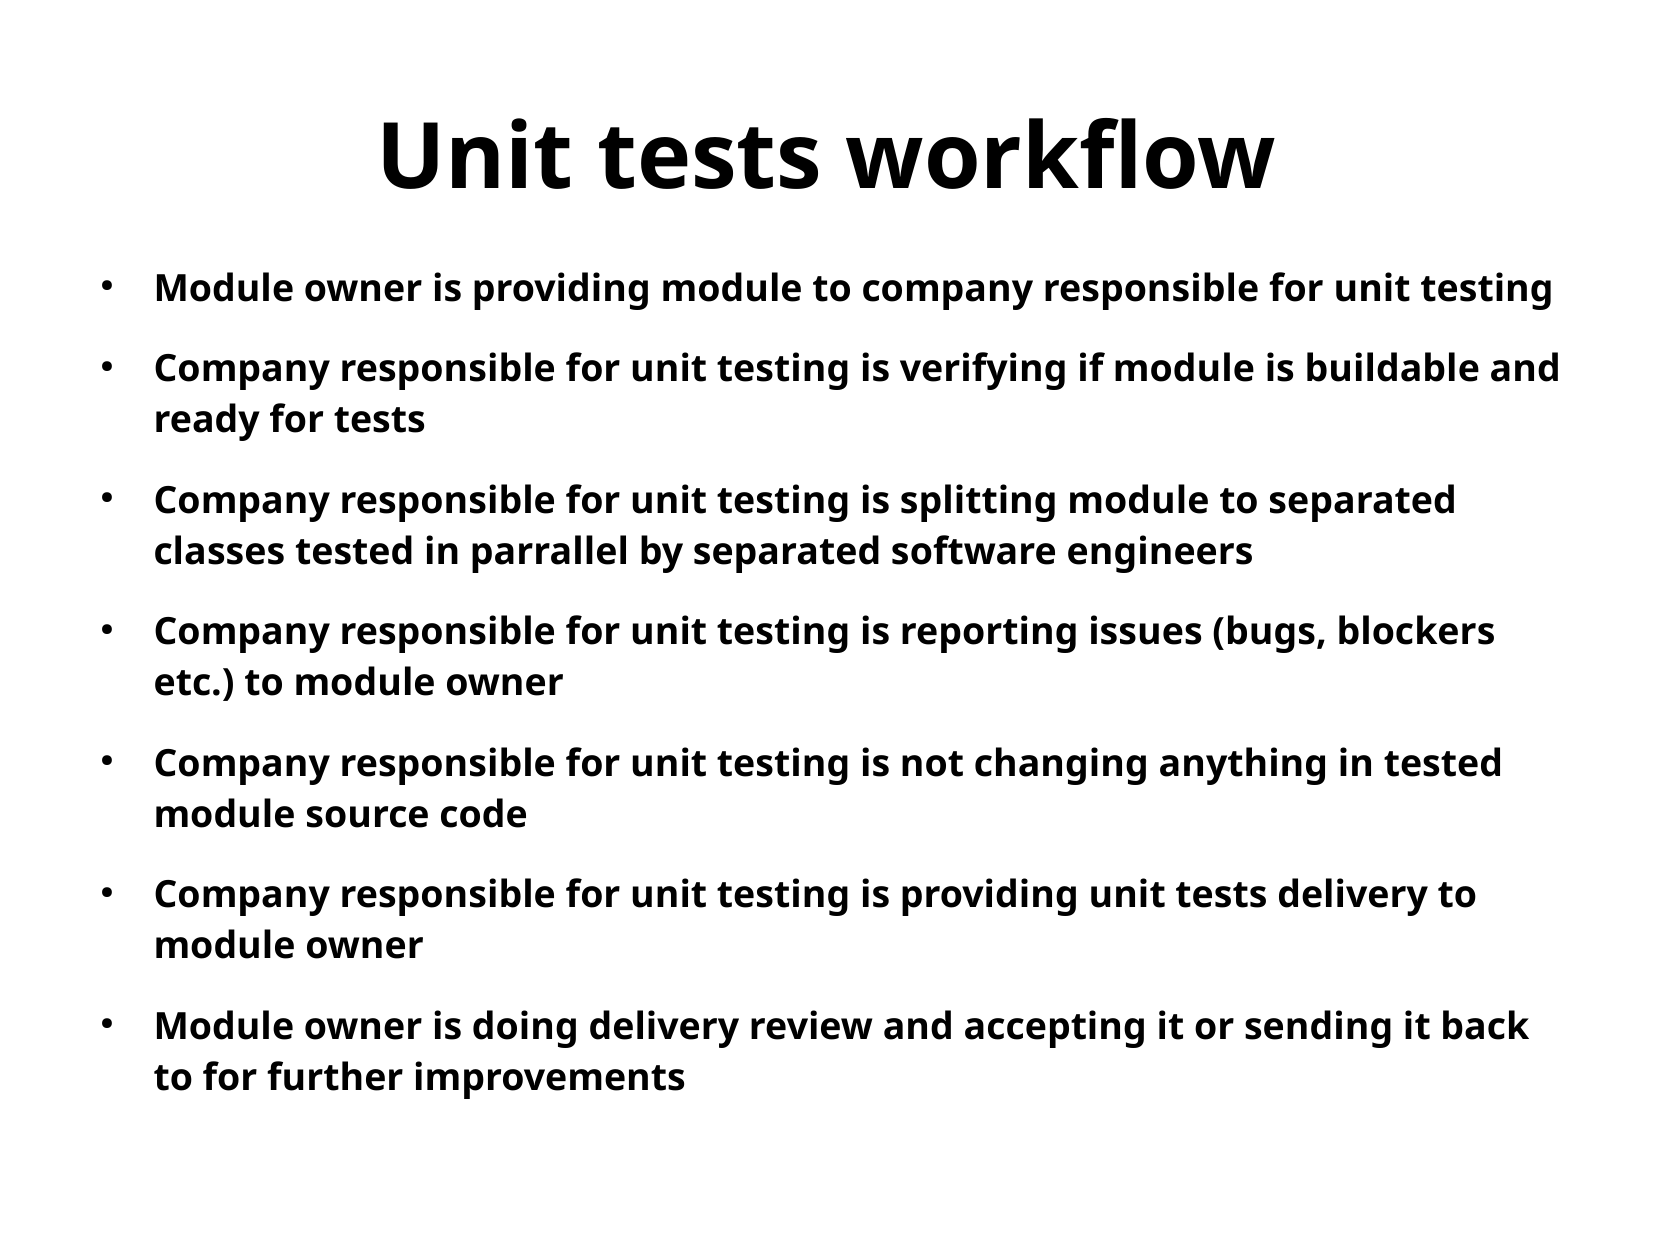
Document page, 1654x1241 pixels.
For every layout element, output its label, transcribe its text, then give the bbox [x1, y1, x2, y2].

title Unit tests workflow [82, 49, 1571, 257]
list Module owner is providing module to company responsible for unit testing Company responsible for unit testing is verifying if module is buildable and ready for tests Company responsible for unit testing is splitting module to separated classes tested in parrallel by separated software engineers Company responsible for unit testing is reporting issues (bugs, blockers etc.) to module owner Company responsible for unit testing is not changing anything in tested module source code Company responsible for unit testing is providing unit tests delivery to module owner Module owner is doing delivery review and accepting it or sending it back to for further improvements [82, 261, 1571, 1231]
